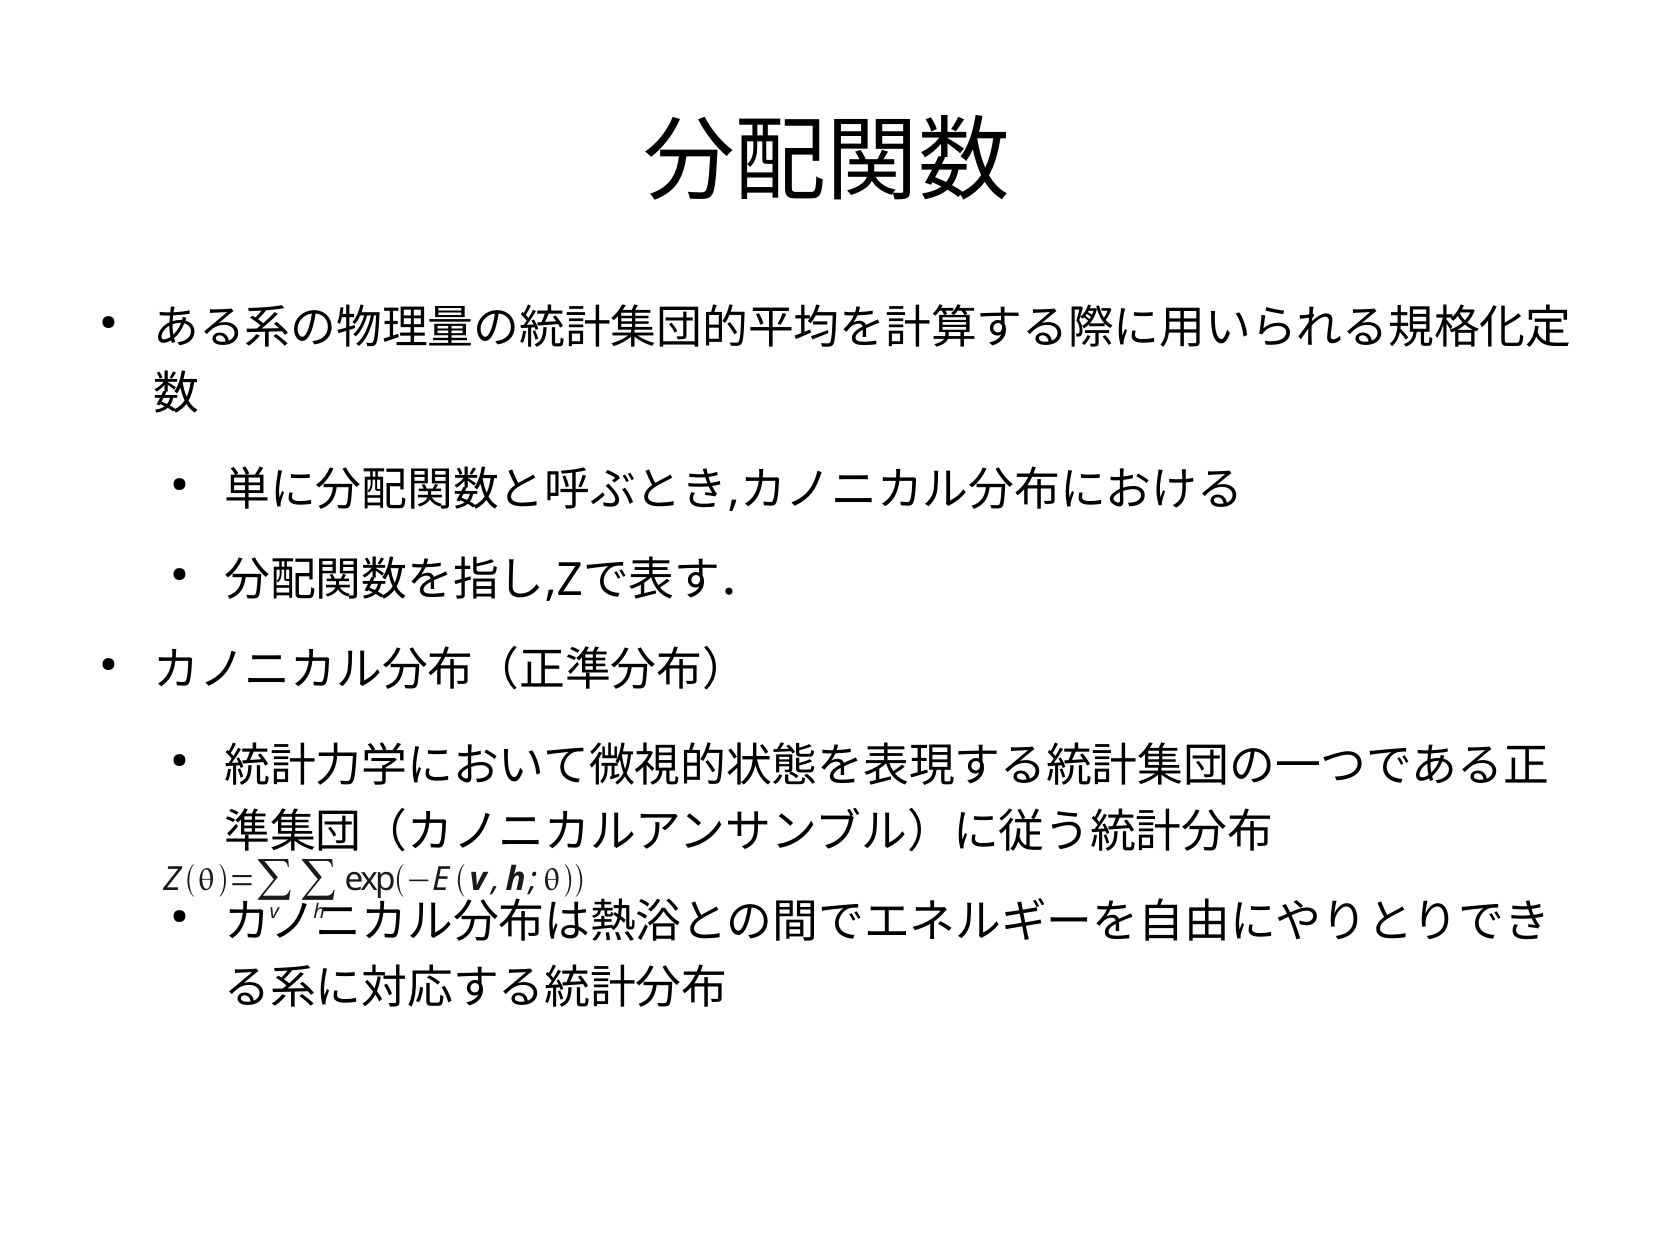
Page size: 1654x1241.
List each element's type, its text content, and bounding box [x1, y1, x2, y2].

list ある系の物理量の統計集団的平均を計算する際に用いられる規格化定数 単に分配関数と呼ぶとき,カノニカル分布における 分配関数を指し,Zで表す． カノニカル分布（正準分布） 統計力学において微視的状態を表現する統計集団の一つである正準集団（カノニカルアンサンブル）に従う統計分布 カノニカル分布は熱浴との間でエネルギーを自由にやりとりできる系に対応する統計分布 [82, 290, 1595, 1109]
title 分配関数 [82, 56, 1571, 250]
chart [157, 856, 591, 922]
